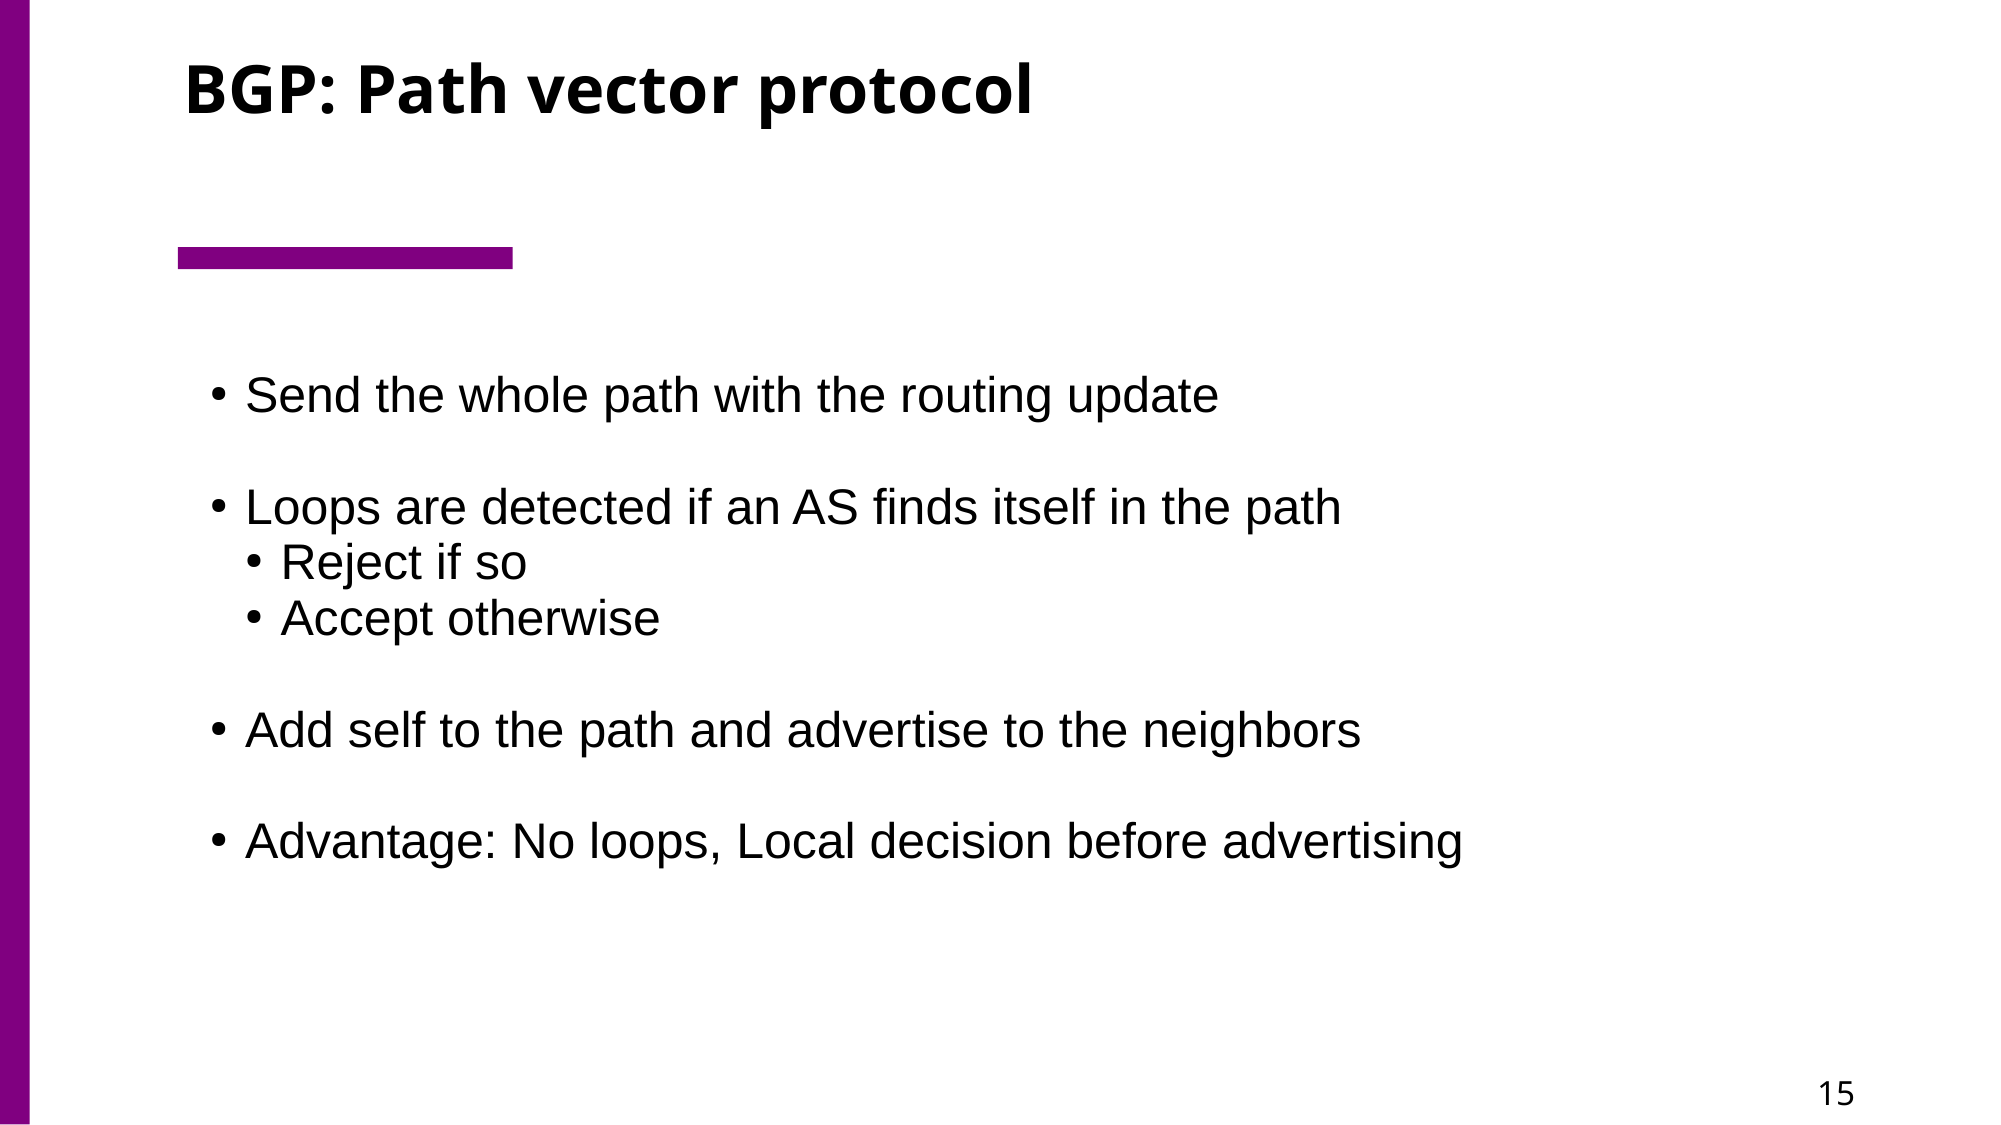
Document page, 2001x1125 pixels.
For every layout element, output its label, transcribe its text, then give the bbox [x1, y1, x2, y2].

title BGP: Path vector protocol [133, 0, 1946, 135]
text_box Send the whole path with the routing update Loops are detected if an AS finds itself in the path Reject if so Accept otherwise Add self to the path and advertise to the neighbors Advantage: No loops, Local decision before advertising [195, 360, 1711, 888]
